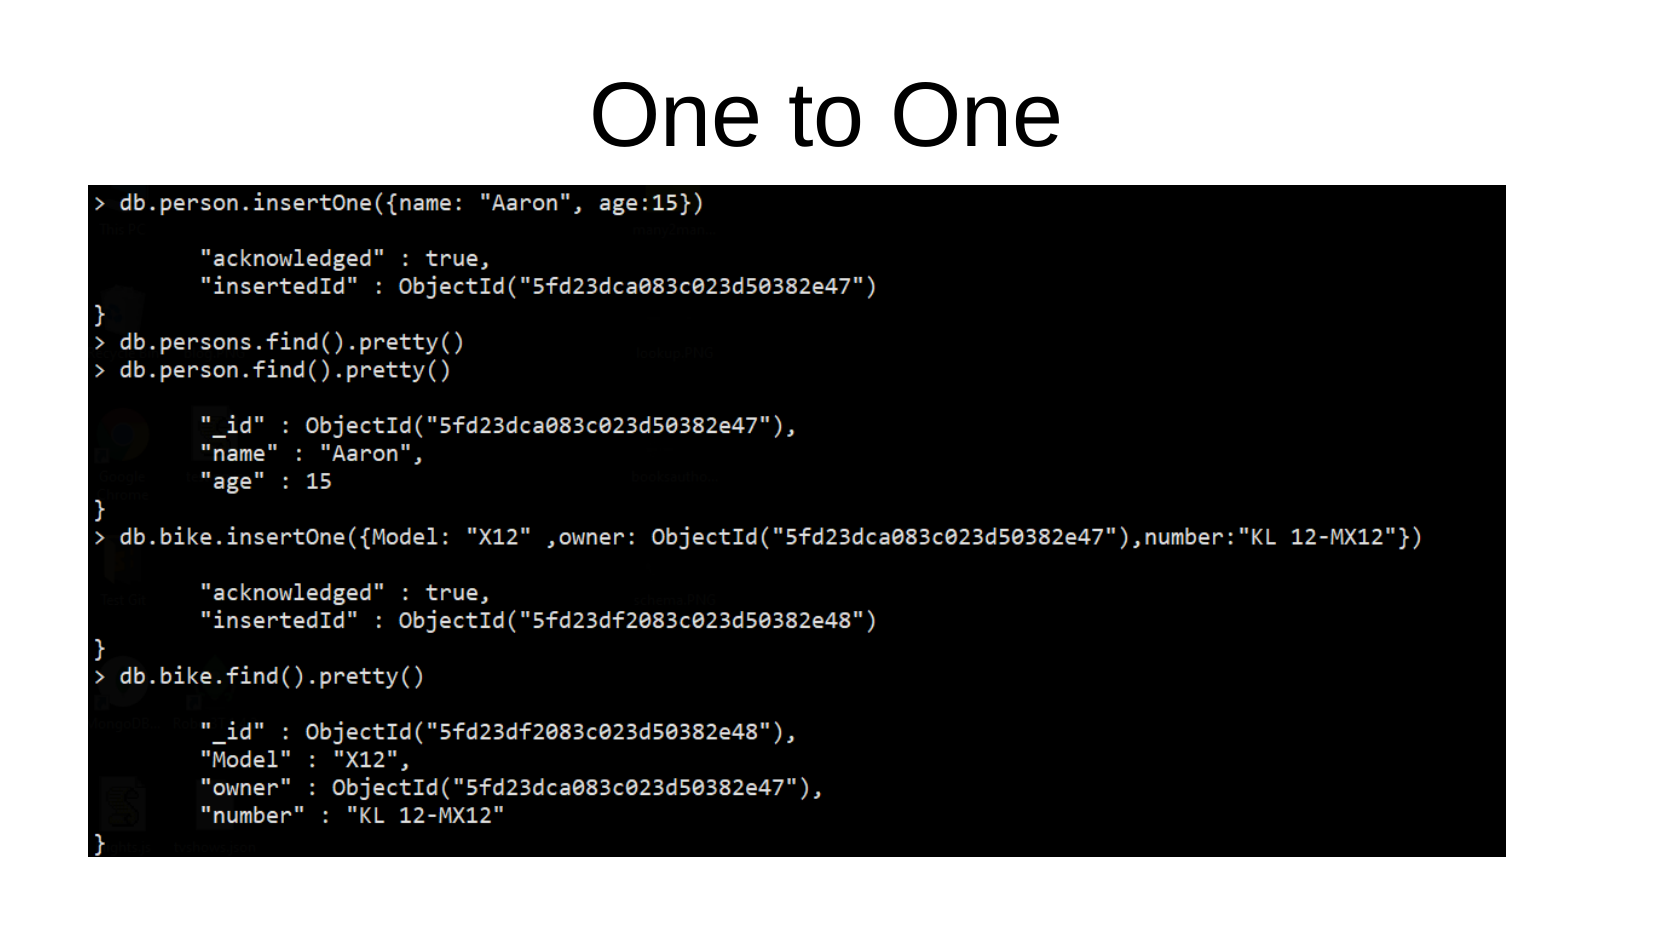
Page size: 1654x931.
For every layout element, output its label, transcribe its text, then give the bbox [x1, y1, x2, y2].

picture [88, 185, 1506, 857]
title One to One [82, 37, 1571, 193]
